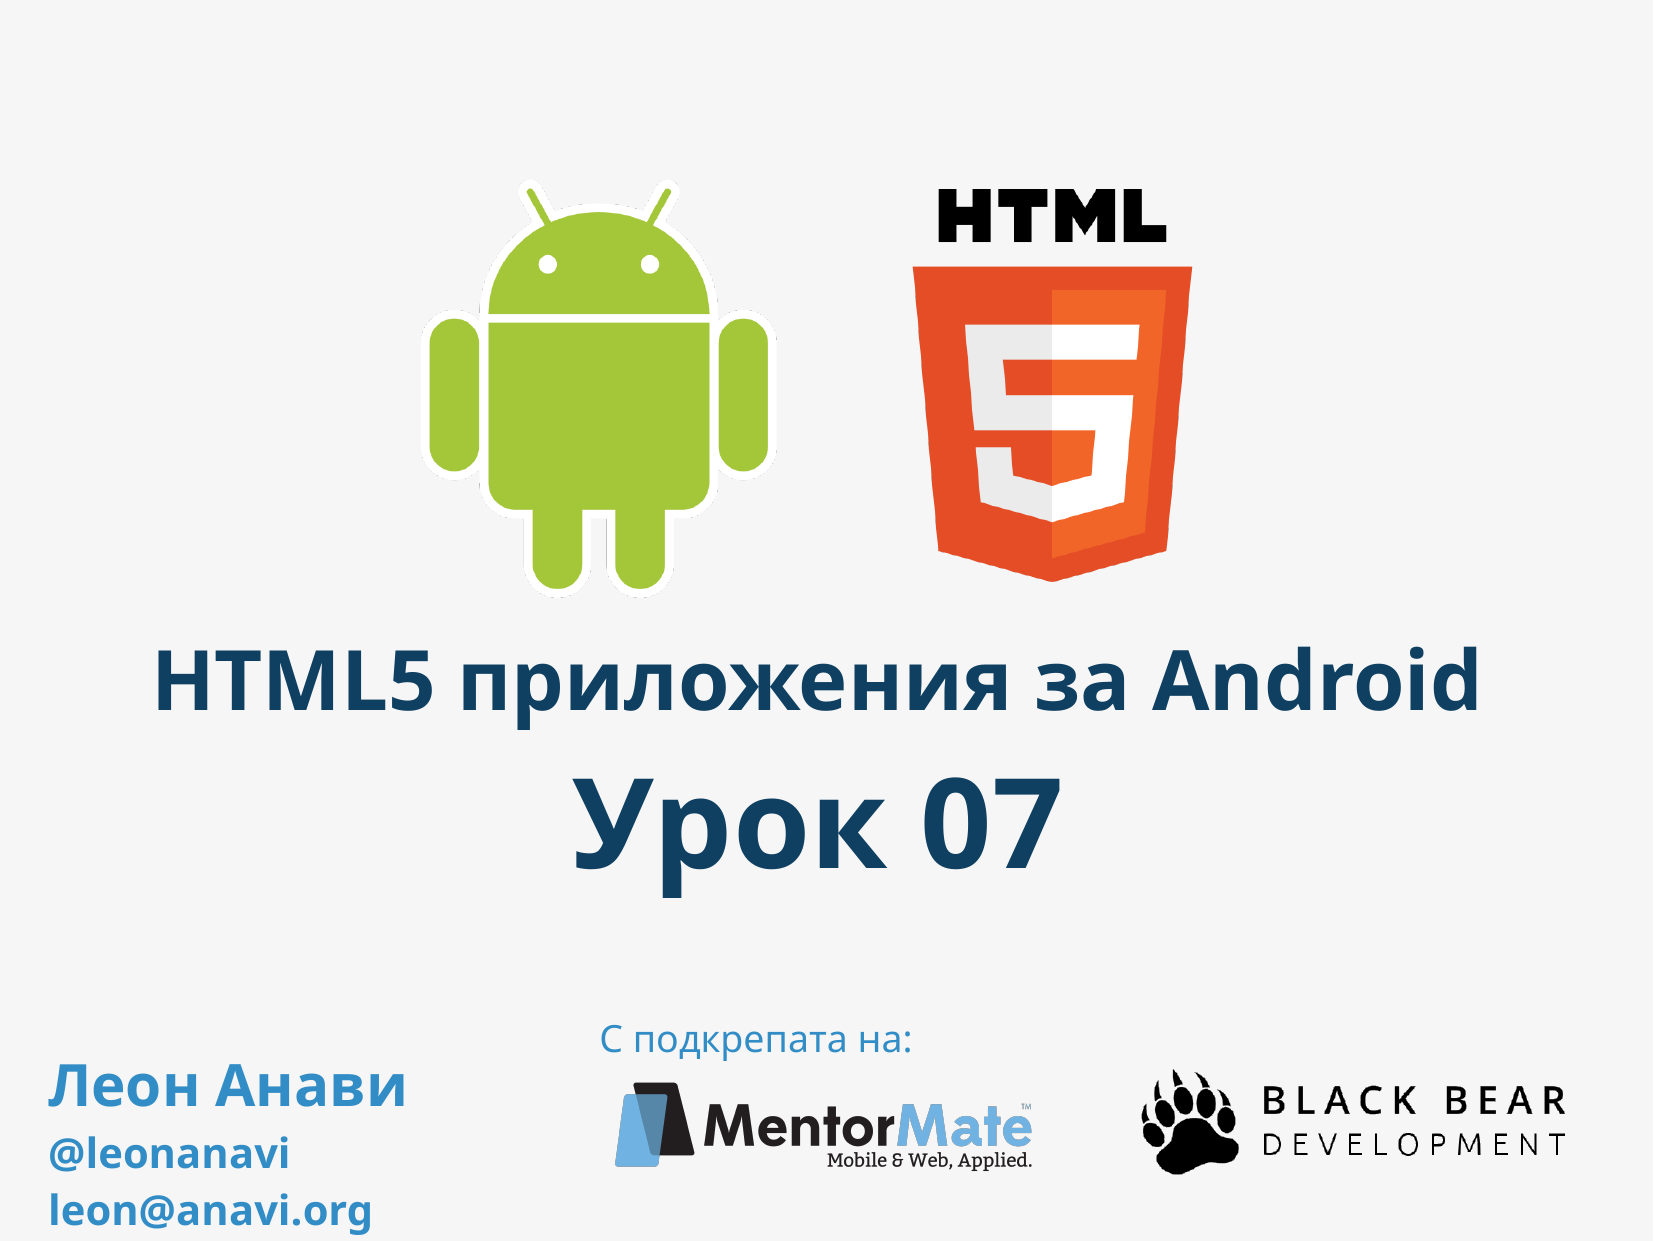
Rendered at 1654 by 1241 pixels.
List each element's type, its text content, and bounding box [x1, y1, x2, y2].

title HTML5 приложения за Android Урок 07 [105, 553, 1531, 973]
picture [610, 1077, 1036, 1176]
picture [855, 189, 1249, 582]
text_box С подкрепата на: [584, 1005, 912, 1064]
text_box Леон Анави @leonanavi leon@anavi.org [33, 1037, 409, 1219]
picture [1121, 1042, 1585, 1201]
picture [420, 179, 777, 598]
